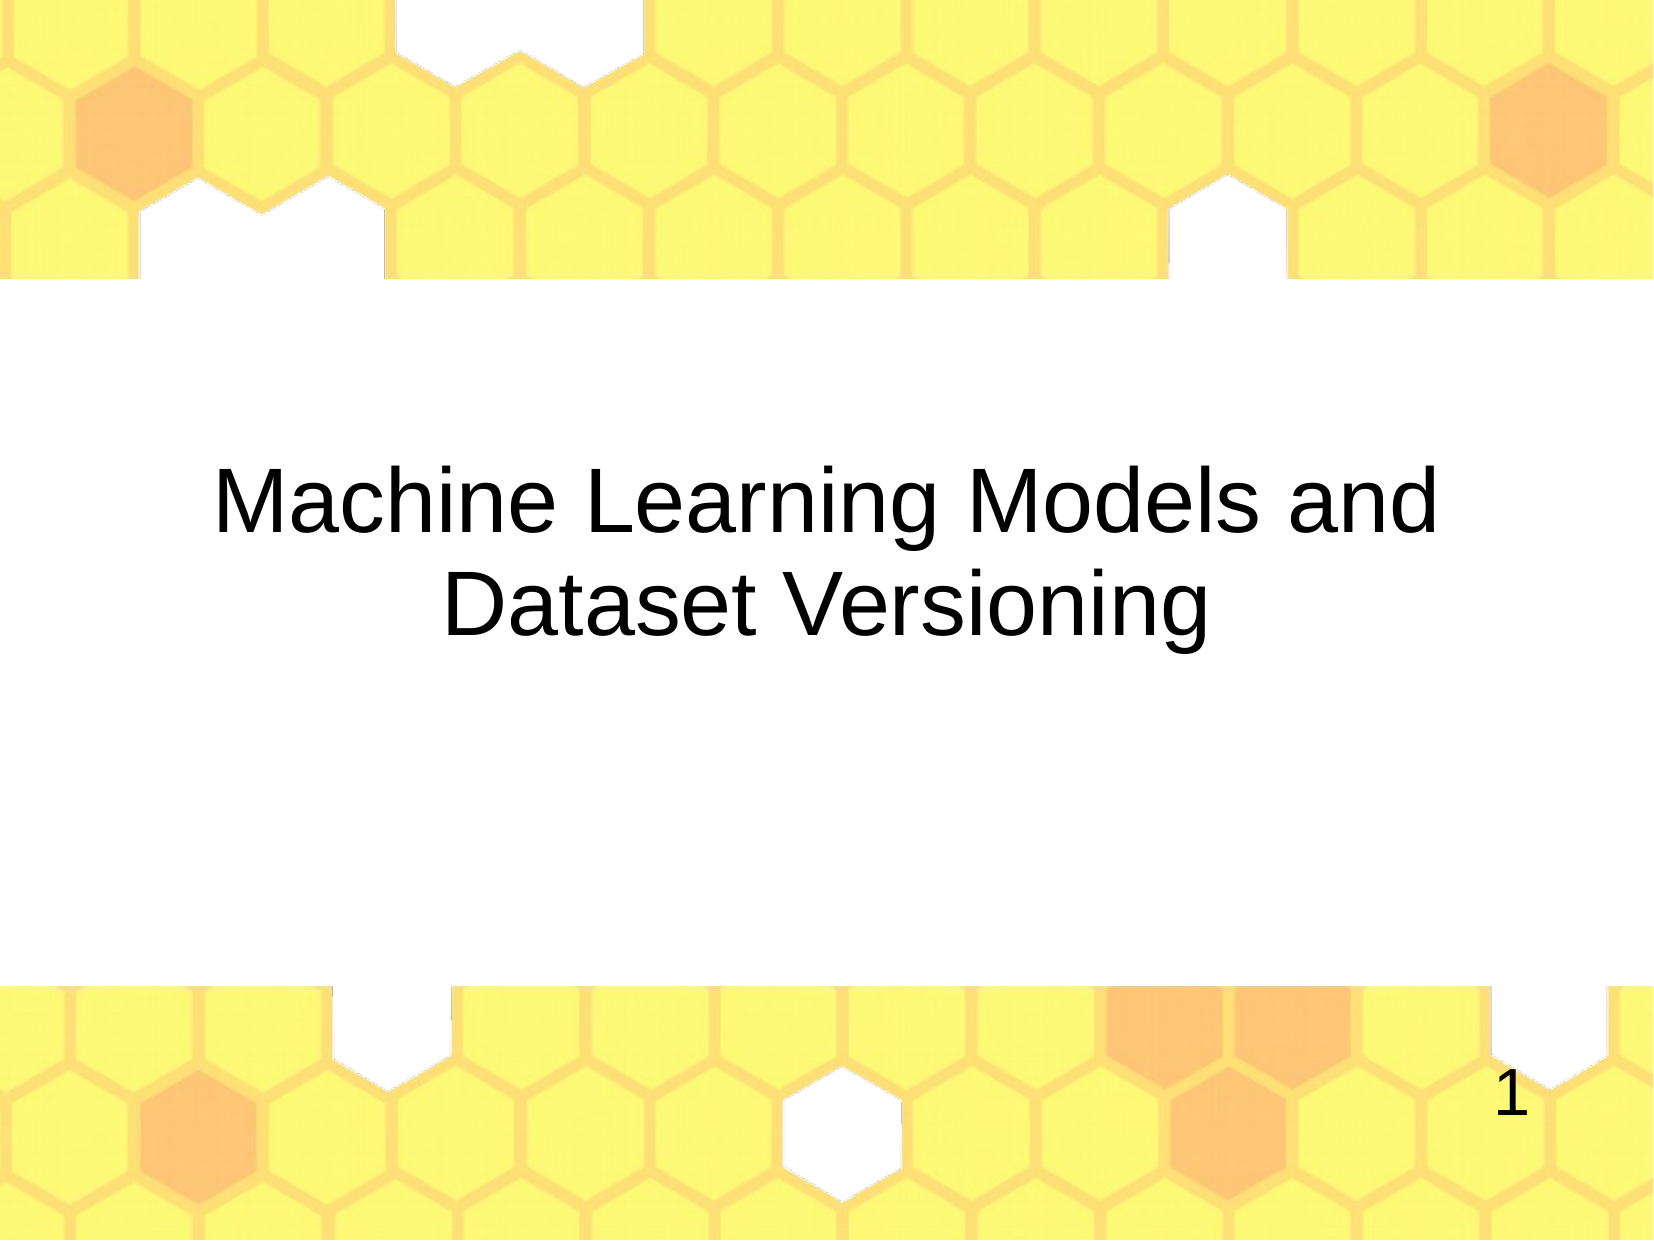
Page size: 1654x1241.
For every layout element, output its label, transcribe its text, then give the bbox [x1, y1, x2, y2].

picture [0, 0, 1654, 279]
title Machine Learning Models and Dataset Versioning [82, 418, 1571, 686]
subtitle 1 [1417, 1003, 1607, 1182]
picture [0, 986, 1654, 1240]
